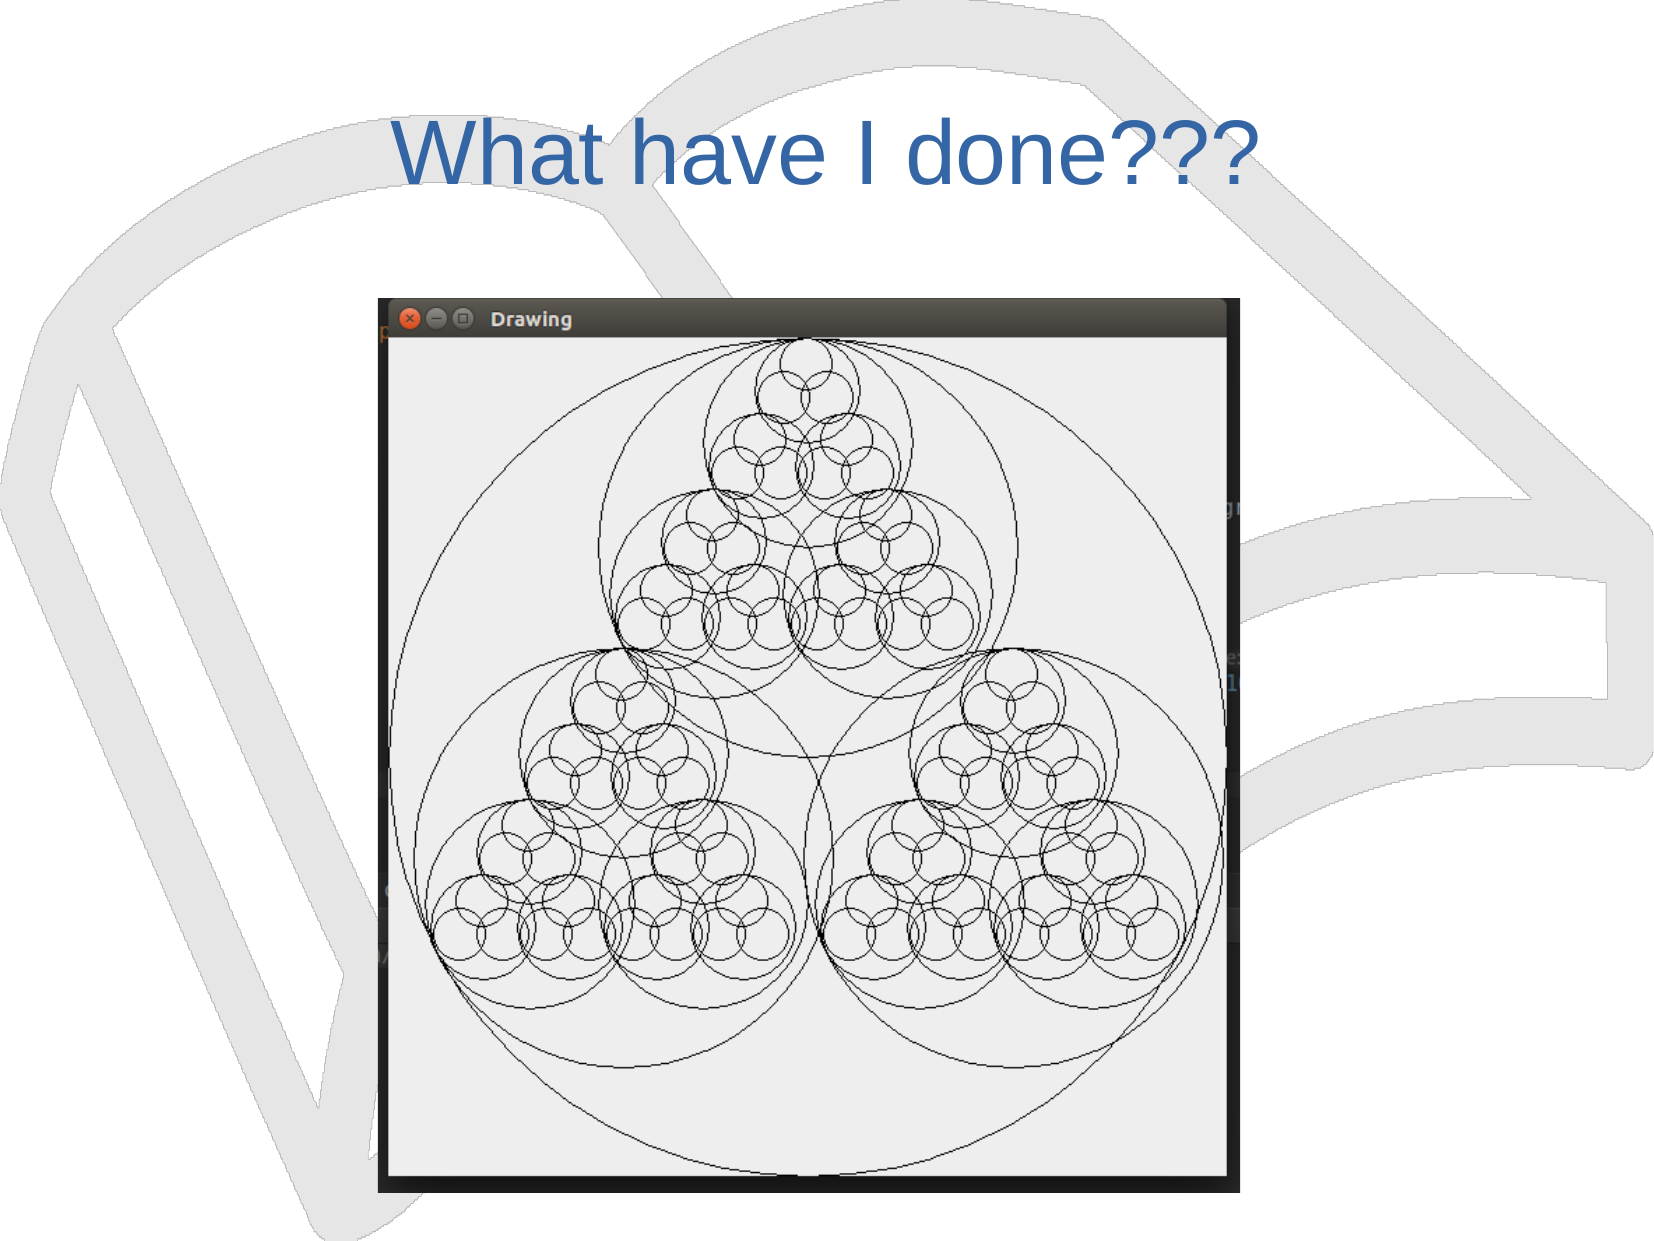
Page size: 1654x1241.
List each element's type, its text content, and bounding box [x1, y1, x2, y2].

title What have I done??? [82, 49, 1571, 257]
picture [0, 0, 1654, 1241]
